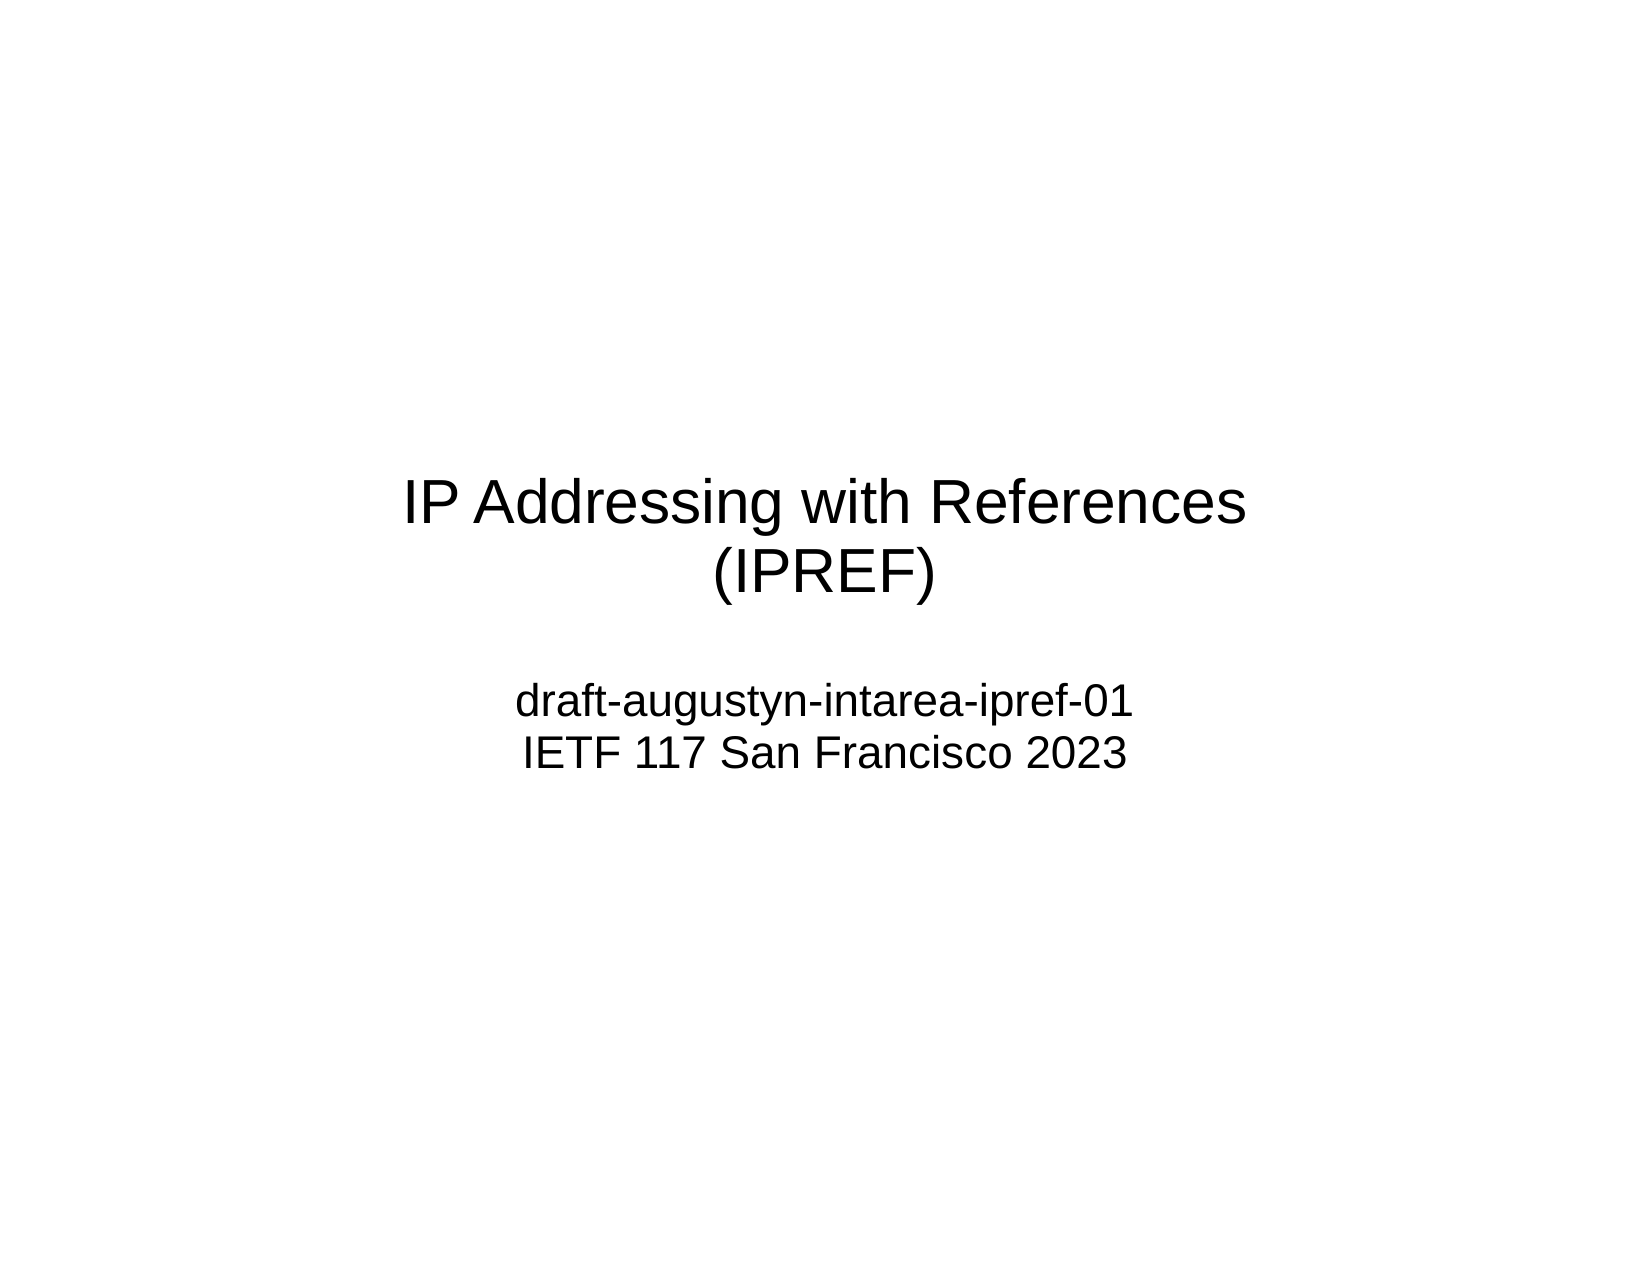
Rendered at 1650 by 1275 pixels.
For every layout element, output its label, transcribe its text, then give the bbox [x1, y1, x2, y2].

subtitle IP Addressing with References (IPREF) draft-augustyn-intarea-ipref-01 IETF 117 San Francisco 2023 [135, 104, 1515, 1002]
